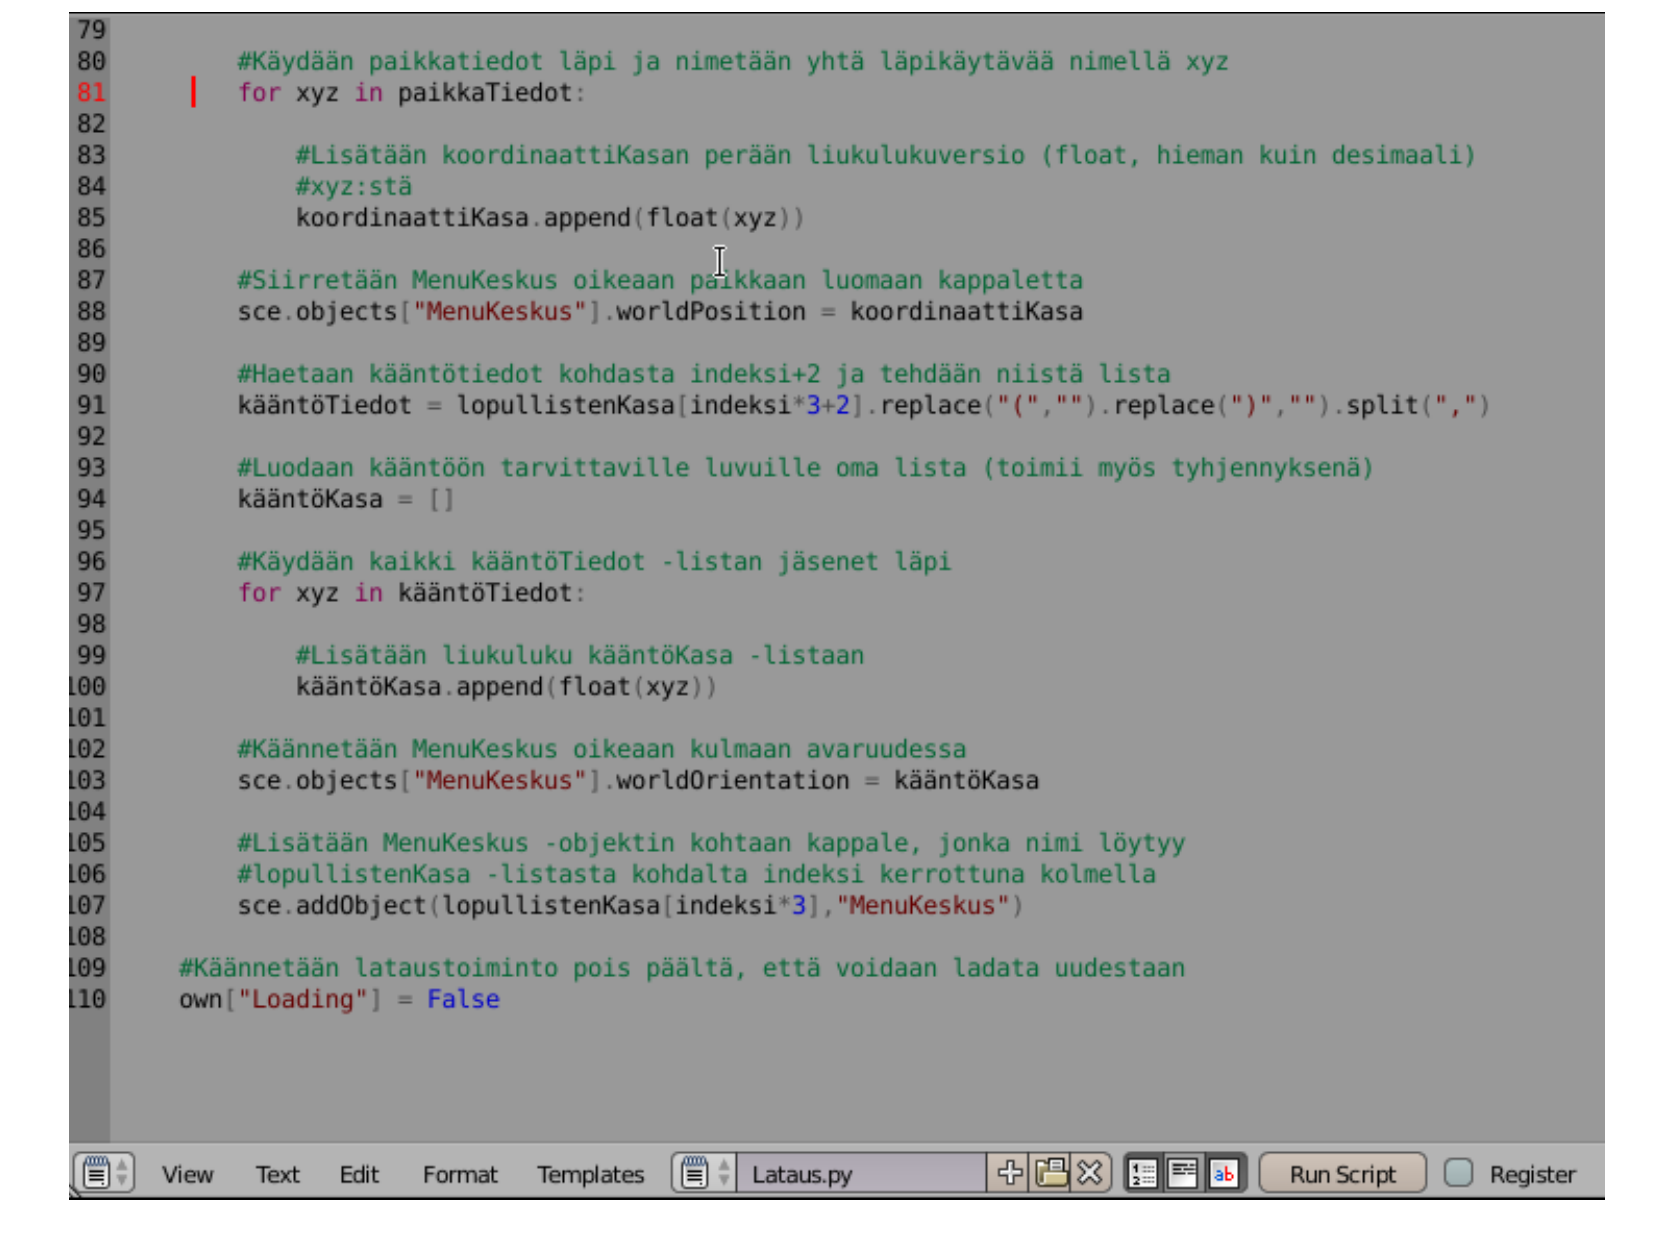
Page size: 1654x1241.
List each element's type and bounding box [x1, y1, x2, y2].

picture [69, 12, 1606, 1201]
